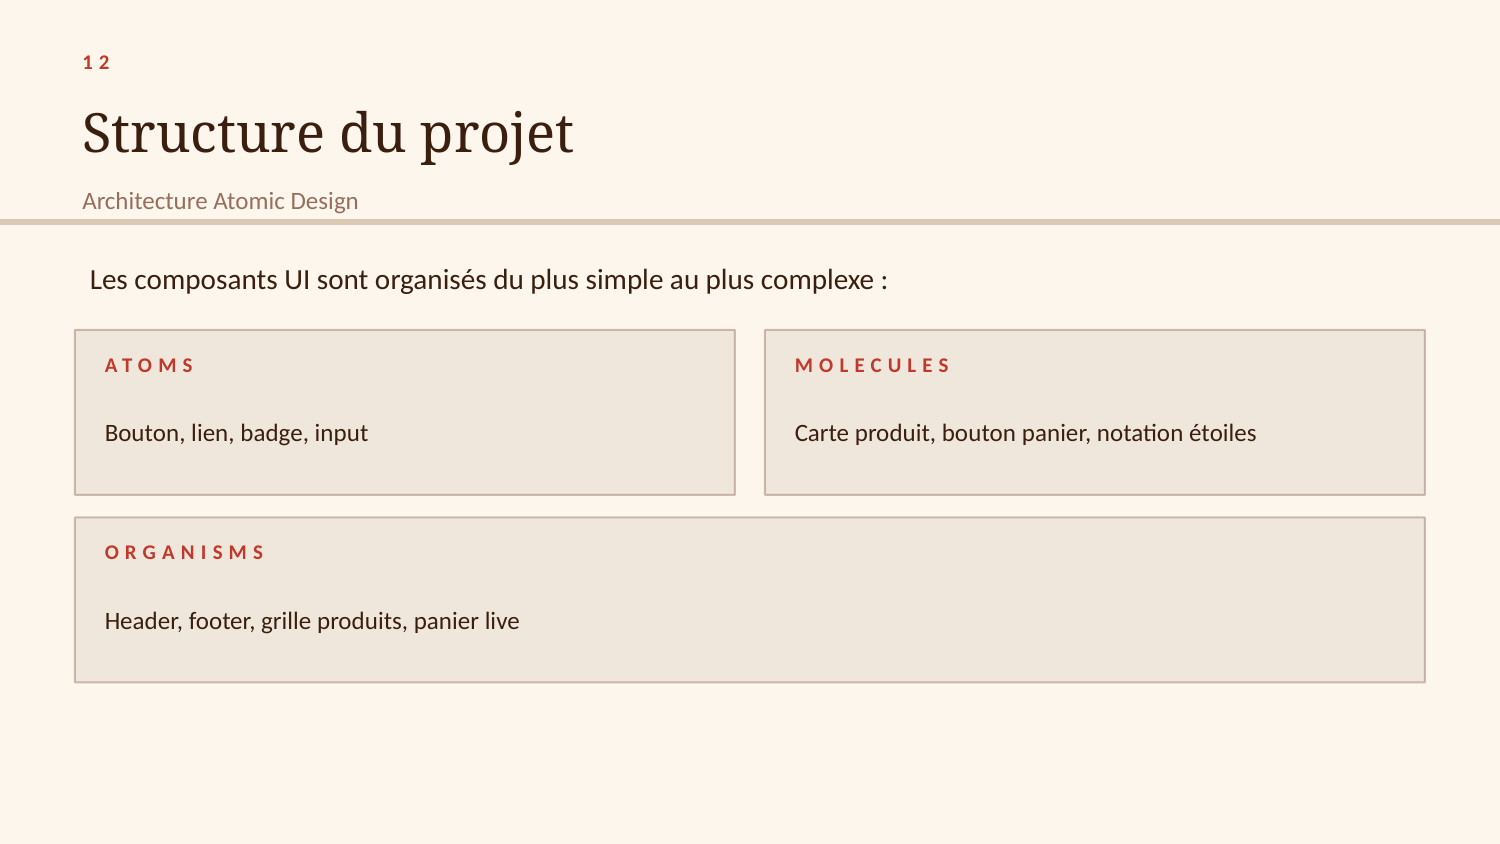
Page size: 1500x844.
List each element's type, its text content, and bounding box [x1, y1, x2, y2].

text_box Bouton, lien, badge, input [89, 386, 720, 477]
text_box [74, 329, 735, 495]
text_box Architecture Atomic Design [67, 176, 1433, 222]
text_box Les composants UI sont organisés du plus simple au plus complexe : [74, 247, 1425, 308]
text_box Header, footer, grille produits, panier live [89, 574, 1410, 665]
text_box ATOMS [89, 345, 720, 383]
text_box Structure du projet [67, 82, 1433, 176]
text_box ORGANISMS [89, 532, 1410, 570]
text_box [764, 329, 1425, 495]
text_box [0, 0, 1500, 225]
text_box 12 [67, 41, 218, 80]
text_box MOLECULES [779, 345, 1410, 383]
text_box Carte produit, bouton panier, notation étoiles [779, 386, 1410, 477]
text_box [74, 517, 1425, 683]
